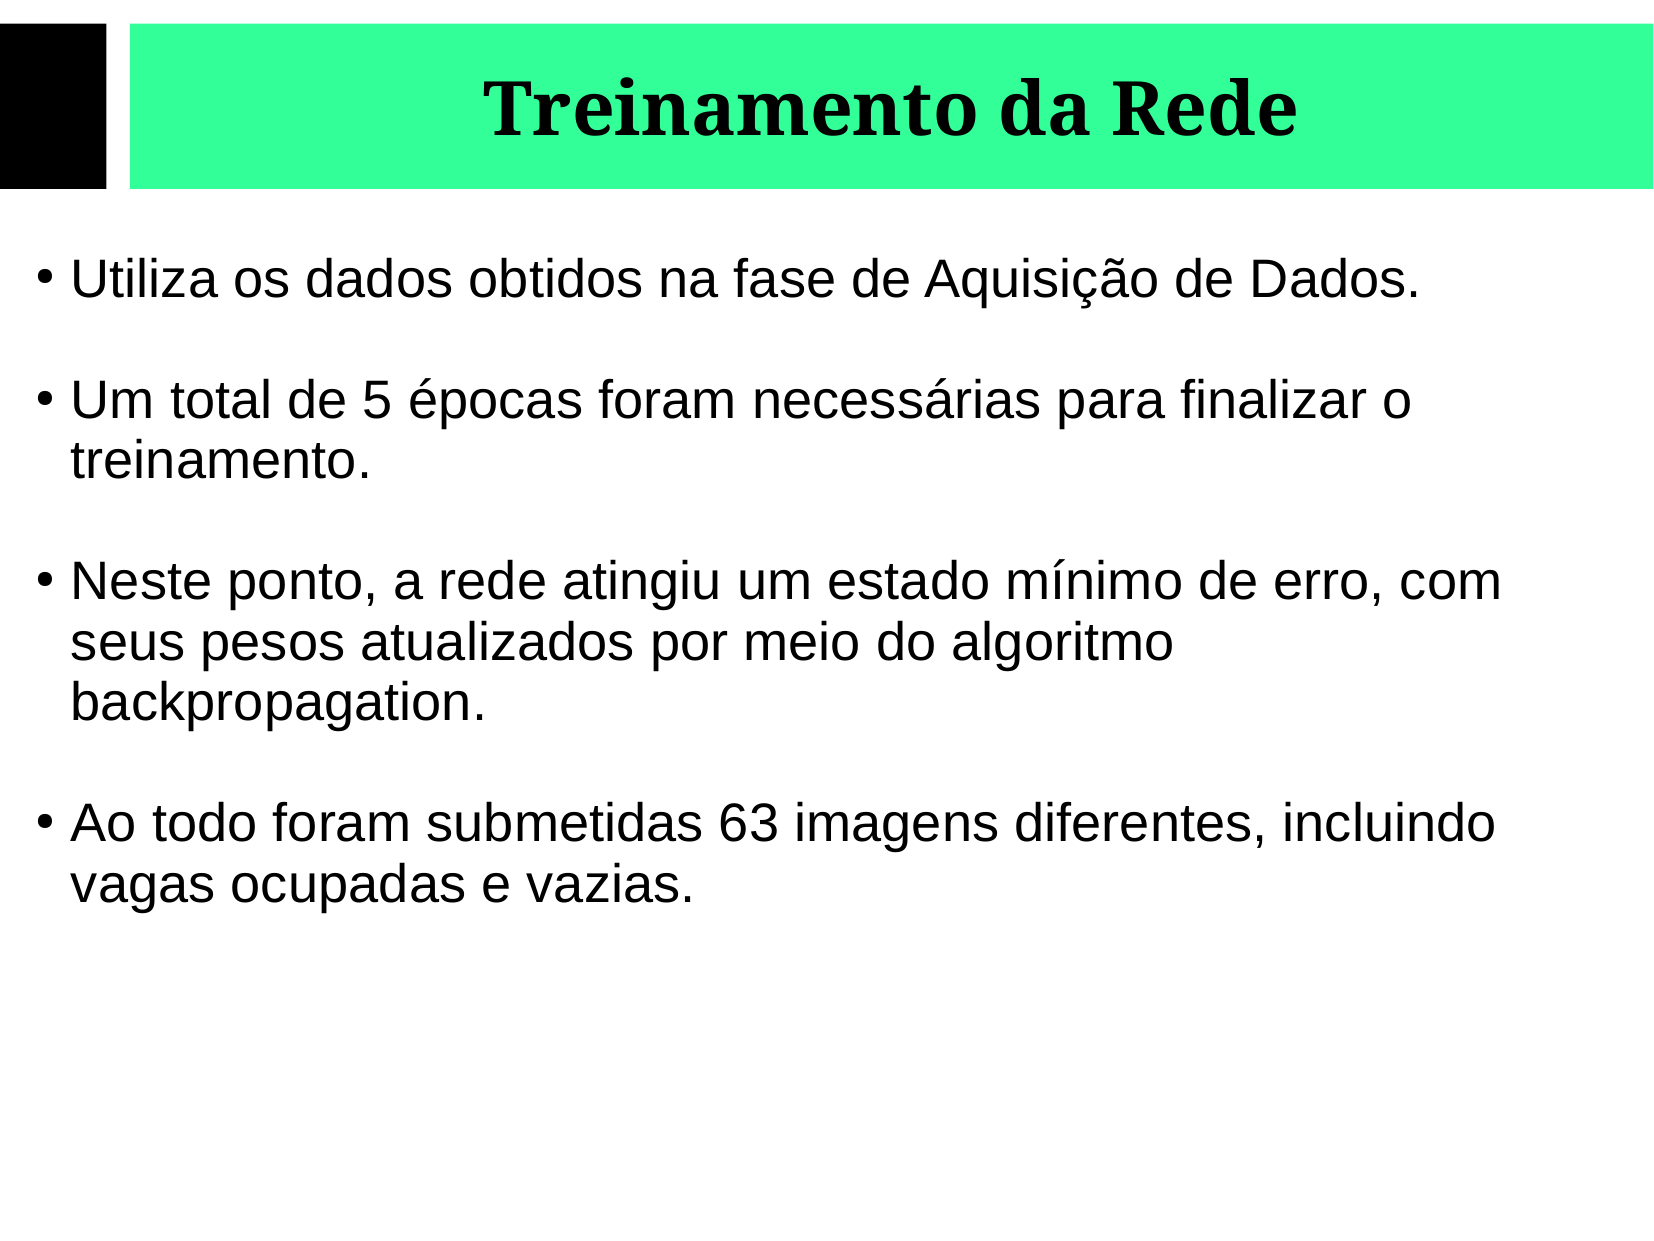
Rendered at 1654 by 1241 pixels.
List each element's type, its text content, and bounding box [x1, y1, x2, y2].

subtitle Utiliza os dados obtidos na fase de Aquisição de Dados. Um total de 5 épocas foram necessárias para finalizar o treinamento. Neste ponto, a rede atingiu um estado mínimo de erro, com seus pesos atualizados por meio do algoritmo backpropagation. Ao todo foram submetidas 63 imagens diferentes, incluindo vagas ocupadas e vazias. [35, 248, 1583, 1158]
text_box Treinamento da Rede [129, 23, 1654, 189]
text_box [0, 23, 107, 189]
